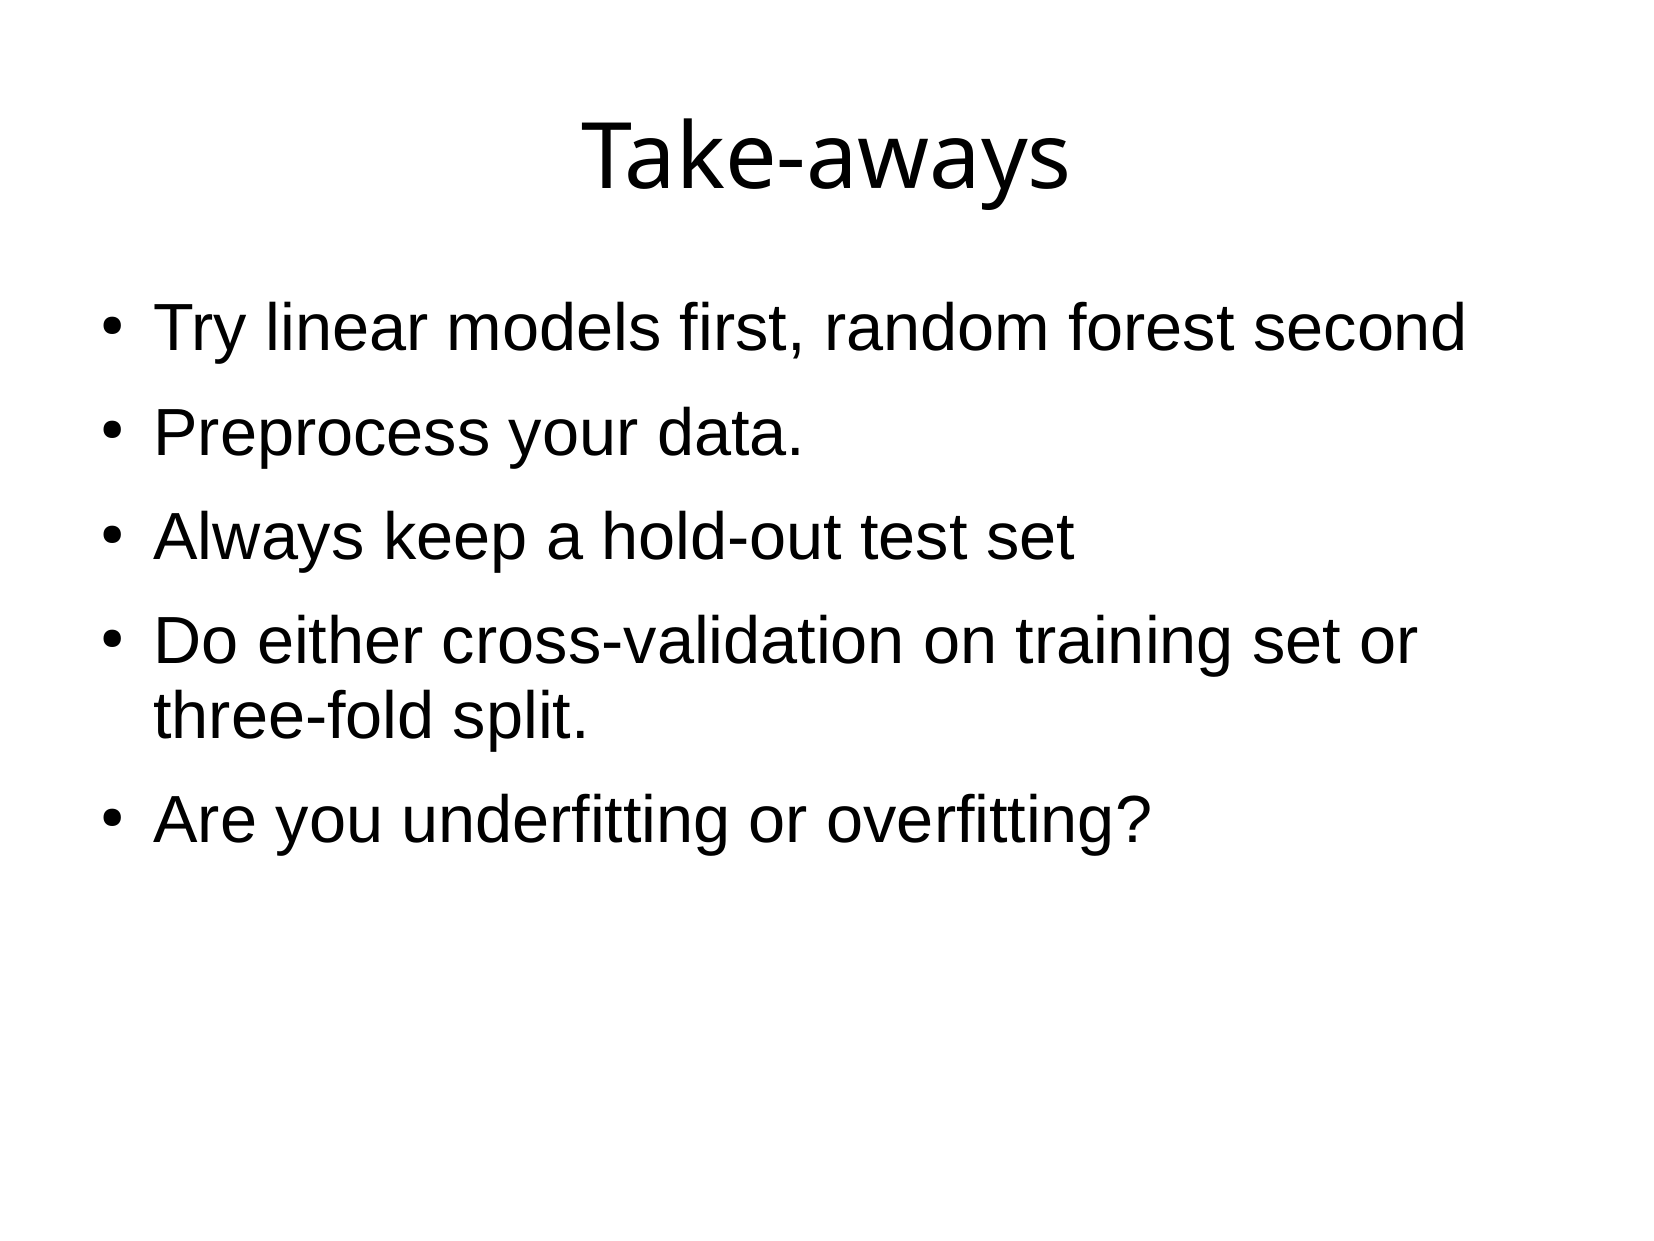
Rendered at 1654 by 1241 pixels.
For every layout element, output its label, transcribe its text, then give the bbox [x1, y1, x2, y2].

title Take-aways [82, 49, 1571, 257]
list Try linear models first, random forest second Preprocess your data. Always keep a hold-out test set Do either cross-validation on training set or three-fold split. Are you underfitting or overfitting? [82, 290, 1571, 1010]
